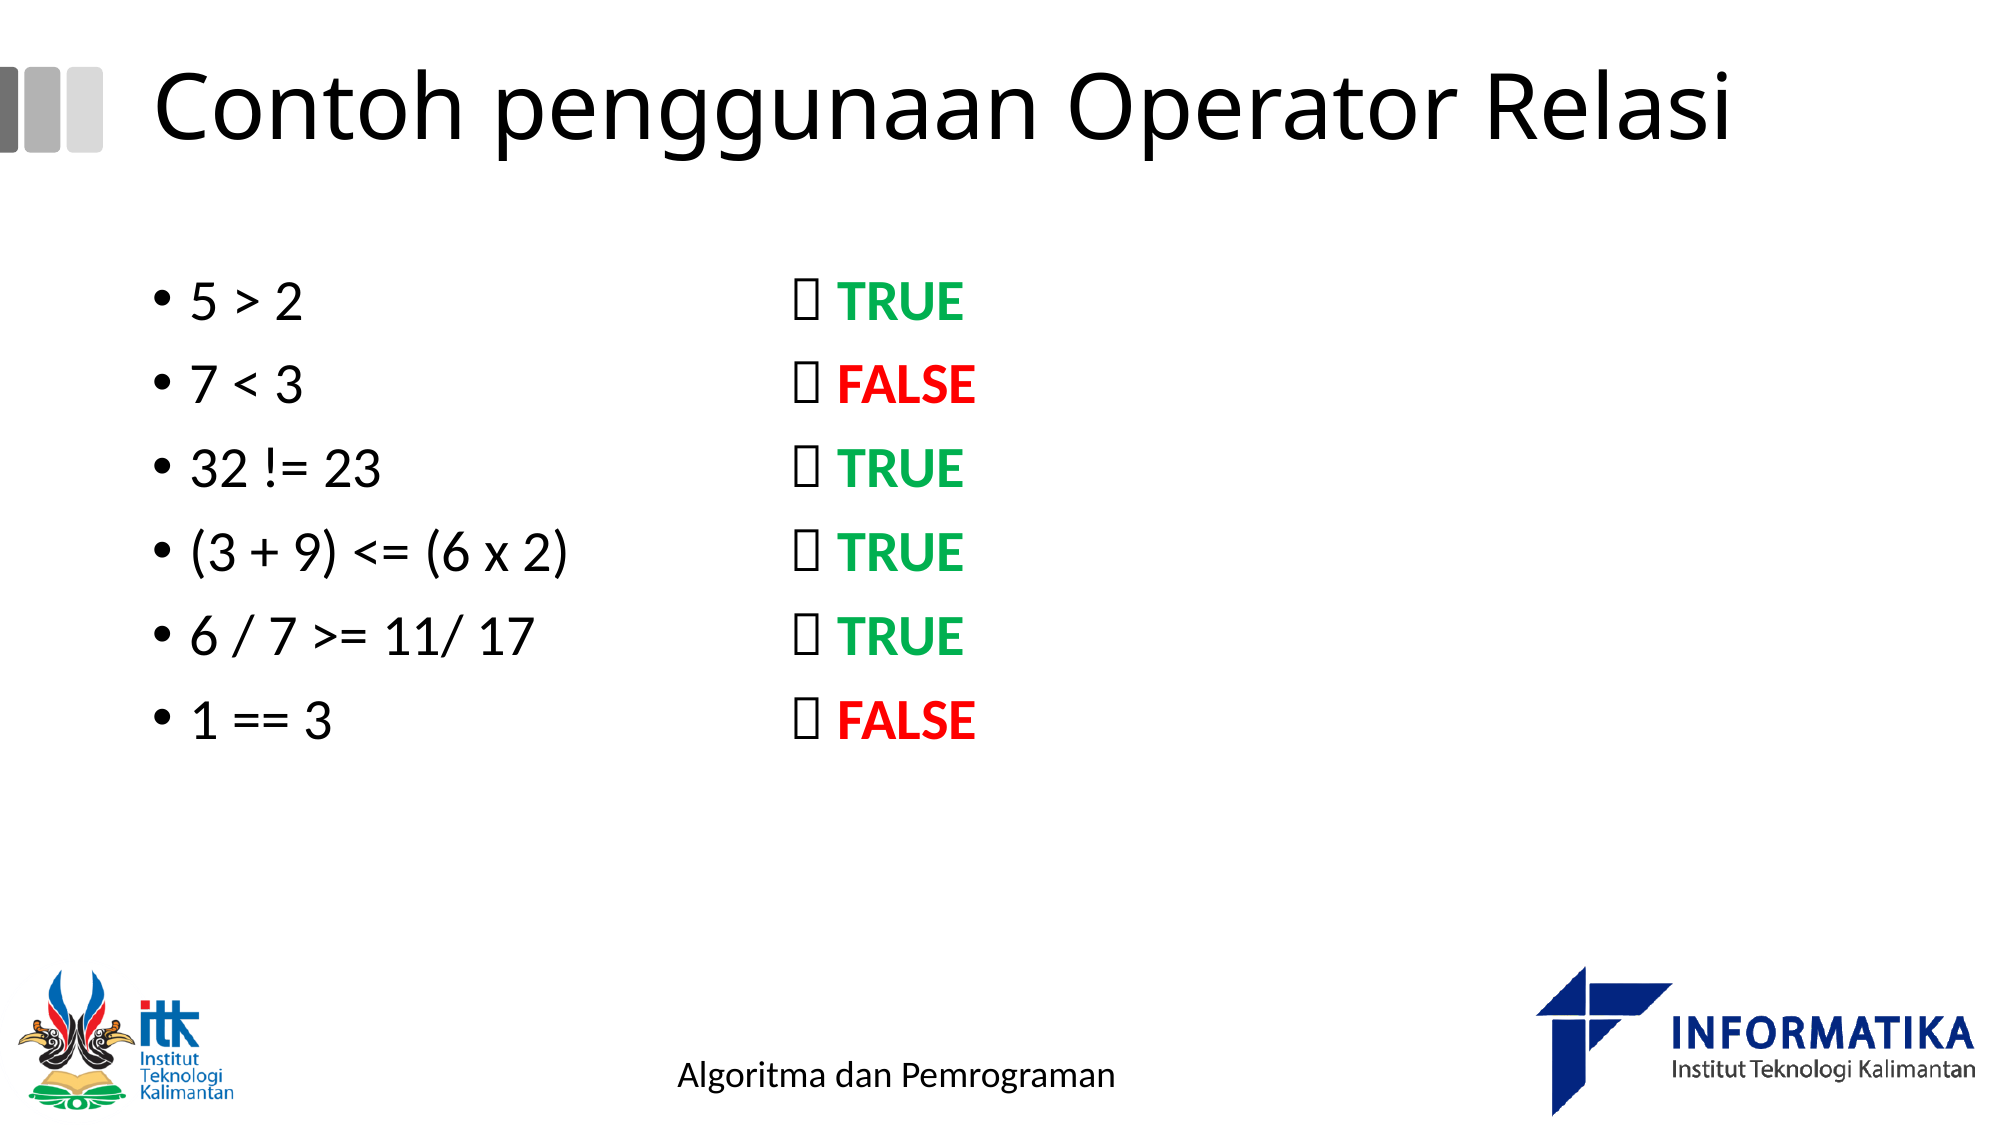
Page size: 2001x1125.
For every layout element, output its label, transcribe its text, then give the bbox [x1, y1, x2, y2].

picture [0, 935, 252, 1125]
text_box Contoh penggunaan Operator Relasi [137, 1, 1863, 219]
text_box Algoritma dan Pemrograman [662, 1042, 1338, 1103]
picture [1534, 965, 1976, 1118]
text_box 5 > 2  TRUE 7 < 3  FALSE 32 != 23  TRUE (3 + 9) <= (6 x 2)  TRUE 6 / 7 >= 11/ 17  TRUE 1 == 3  FALSE [137, 262, 1863, 977]
